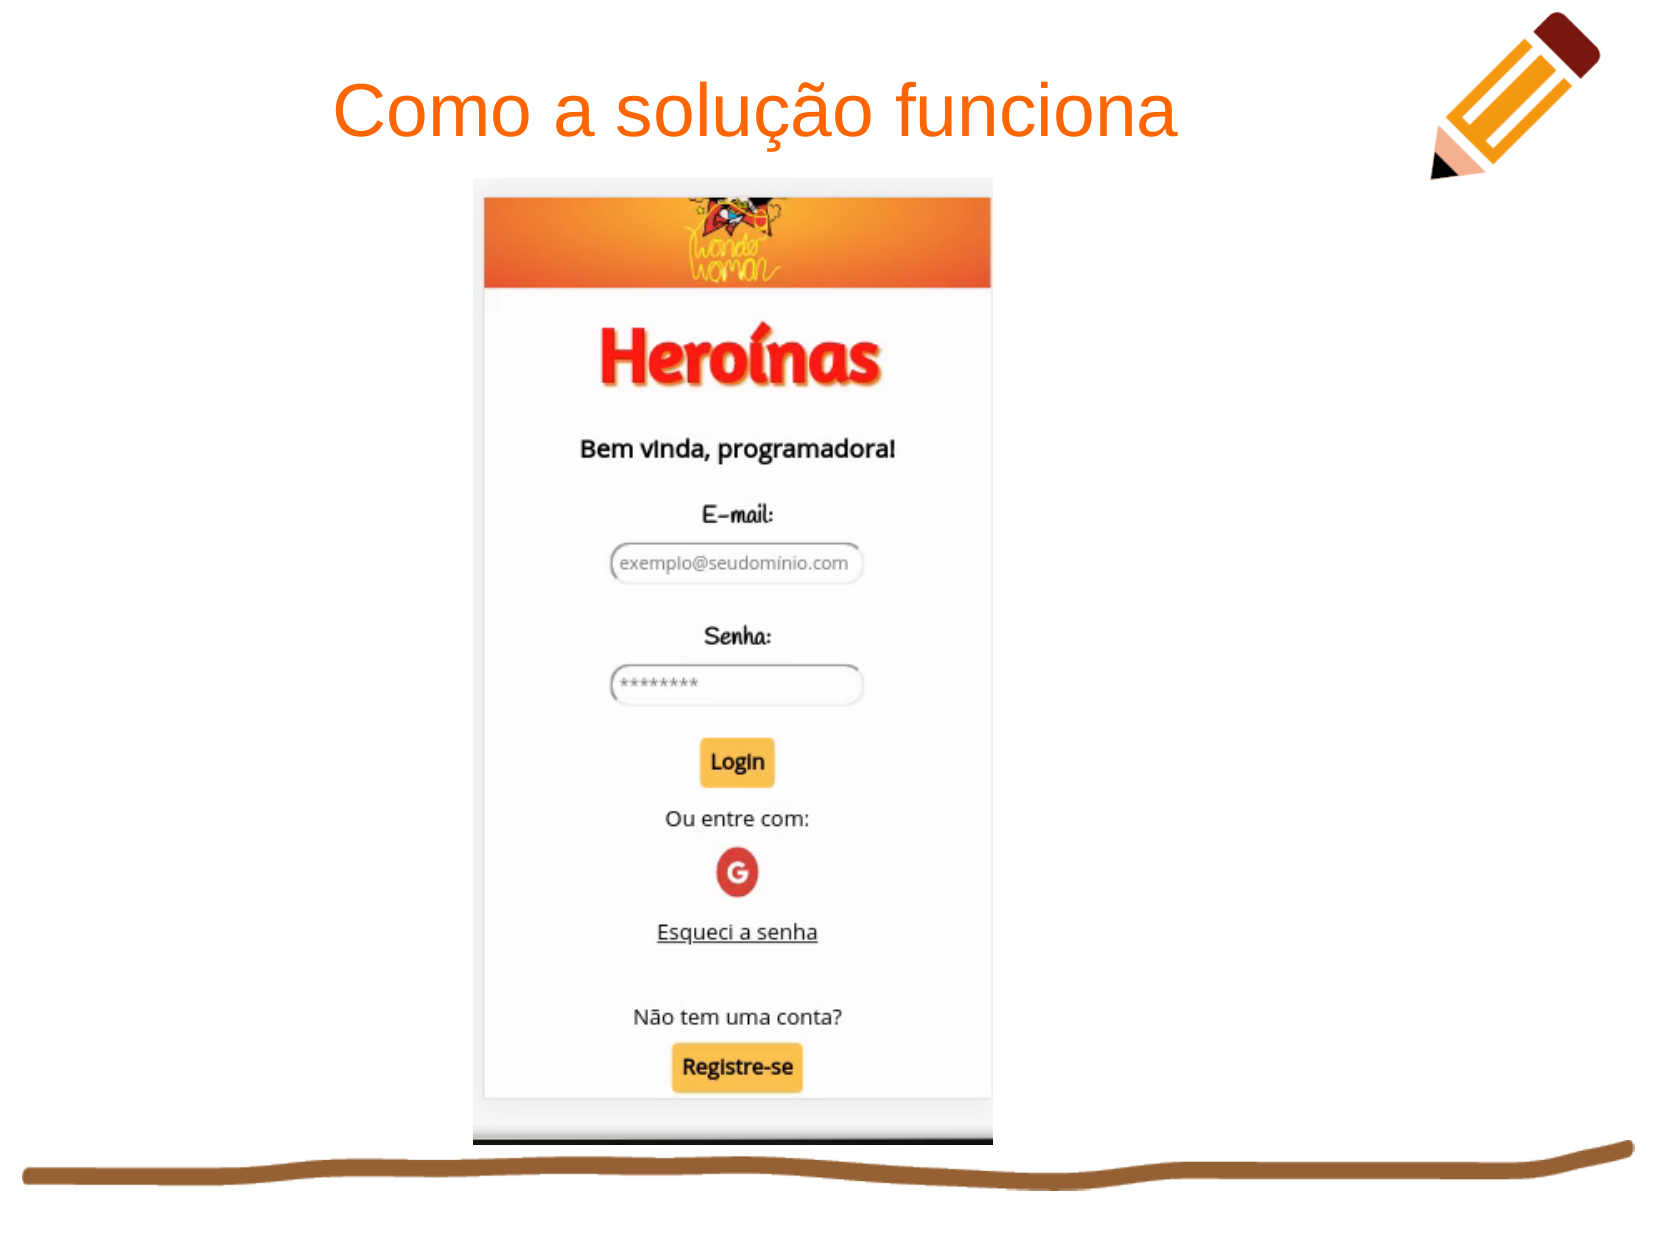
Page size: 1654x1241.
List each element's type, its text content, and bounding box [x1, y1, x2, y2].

title Como a solução funciona [82, 49, 1430, 172]
picture [22, 1140, 1635, 1191]
text_box [472, 178, 993, 1146]
picture [1430, 12, 1601, 181]
